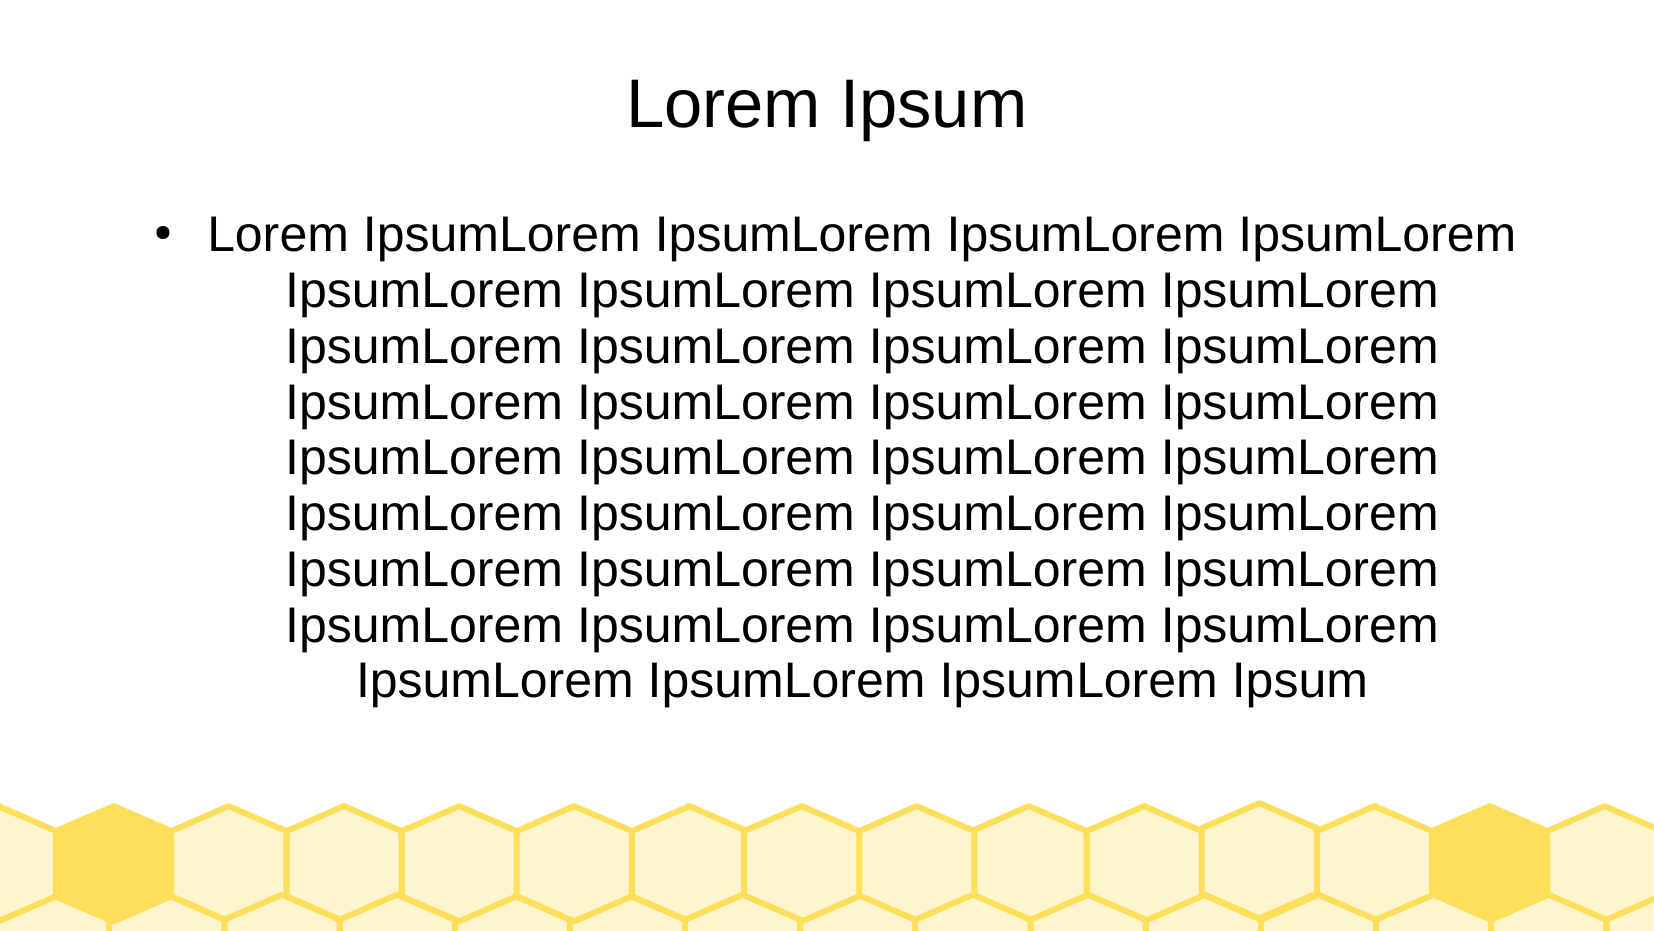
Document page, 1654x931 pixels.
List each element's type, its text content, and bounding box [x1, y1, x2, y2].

title Lorem Ipsum [88, 29, 1565, 178]
list Lorem IpsumLorem IpsumLorem IpsumLorem IpsumLorem IpsumLorem IpsumLorem IpsumLorem IpsumLorem IpsumLorem IpsumLorem IpsumLorem IpsumLorem IpsumLorem IpsumLorem IpsumLorem IpsumLorem IpsumLorem IpsumLorem IpsumLorem IpsumLorem IpsumLorem IpsumLorem IpsumLorem IpsumLorem IpsumLorem IpsumLorem IpsumLorem IpsumLorem IpsumLorem IpsumLorem IpsumLorem IpsumLorem IpsumLorem IpsumLorem IpsumLorem Ipsum [88, 206, 1565, 739]
